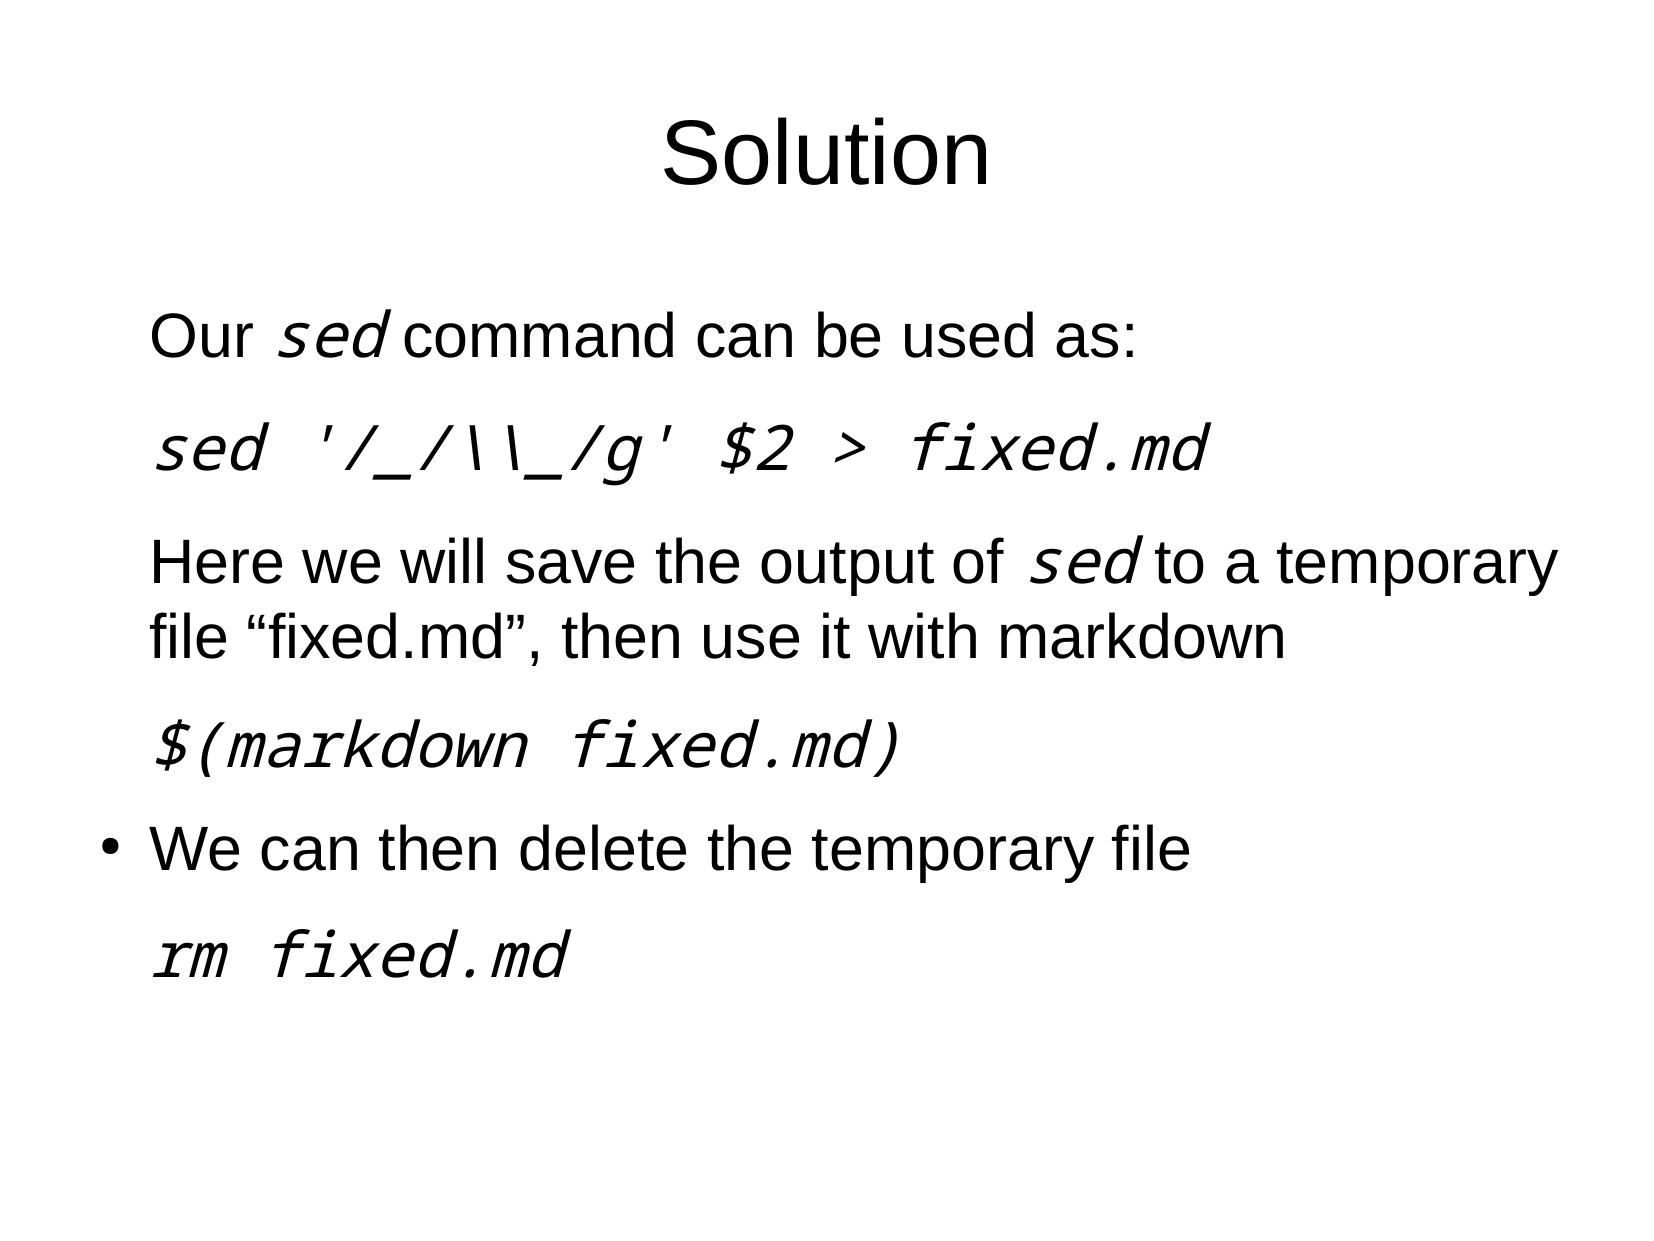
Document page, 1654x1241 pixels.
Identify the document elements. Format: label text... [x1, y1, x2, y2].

list Our sed command can be used as: sed '/_/\\_/g' $2 > fixed.md Here we will save the output of sed to a temporary file “fixed.md”, then use it with markdown $(markdown fixed.md) We can then delete the temporary file rm fixed.md [82, 290, 1571, 1010]
title Solution [82, 49, 1571, 257]
